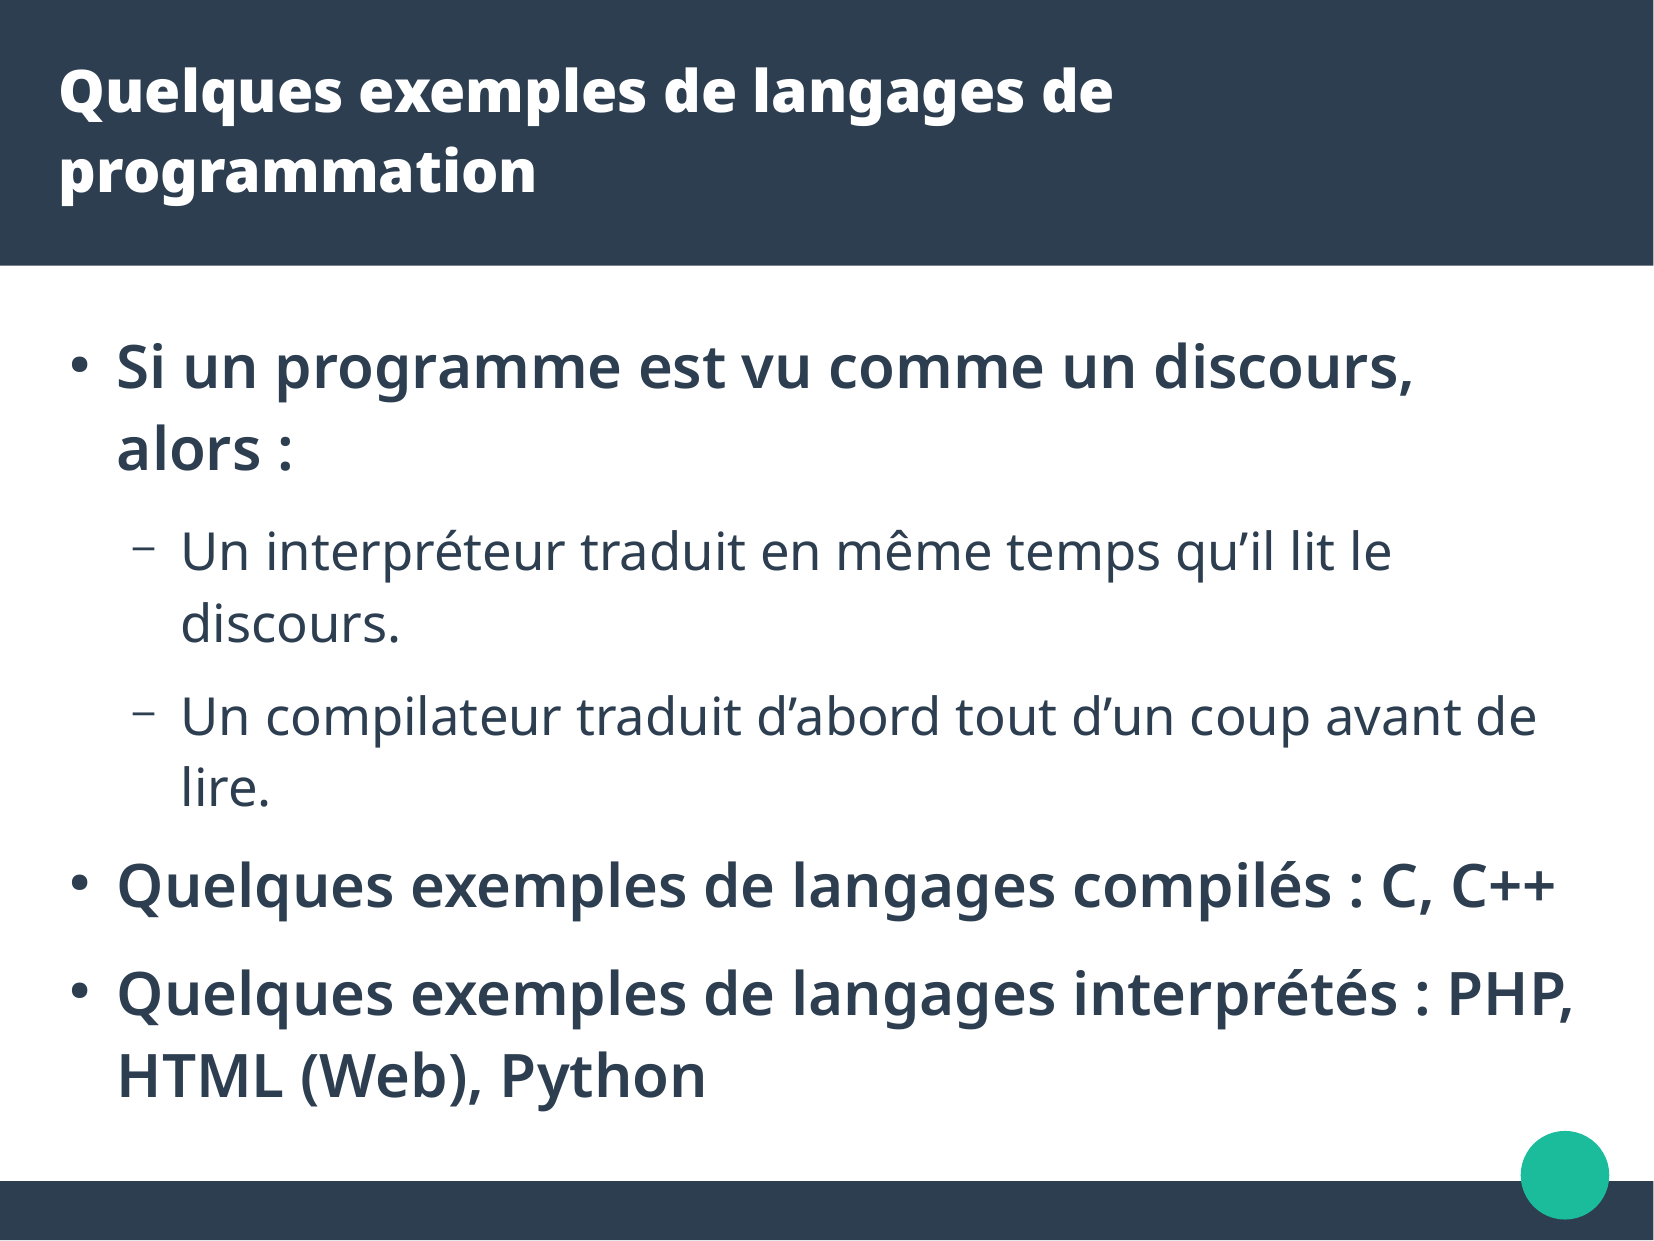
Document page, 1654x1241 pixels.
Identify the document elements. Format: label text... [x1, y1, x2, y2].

list Si un programme est vu comme un discours, alors : Un interpréteur traduit en même temps qu’il lit le discours. Un compilateur traduit d’abord tout d’un coup avant de lire. Quelques exemples de langages compilés : C, C++ Quelques exemples de langages interprétés : PHP, HTML (Web), Python [53, 324, 1589, 1152]
title Quelques exemples de langages de programmation [59, 49, 1595, 207]
